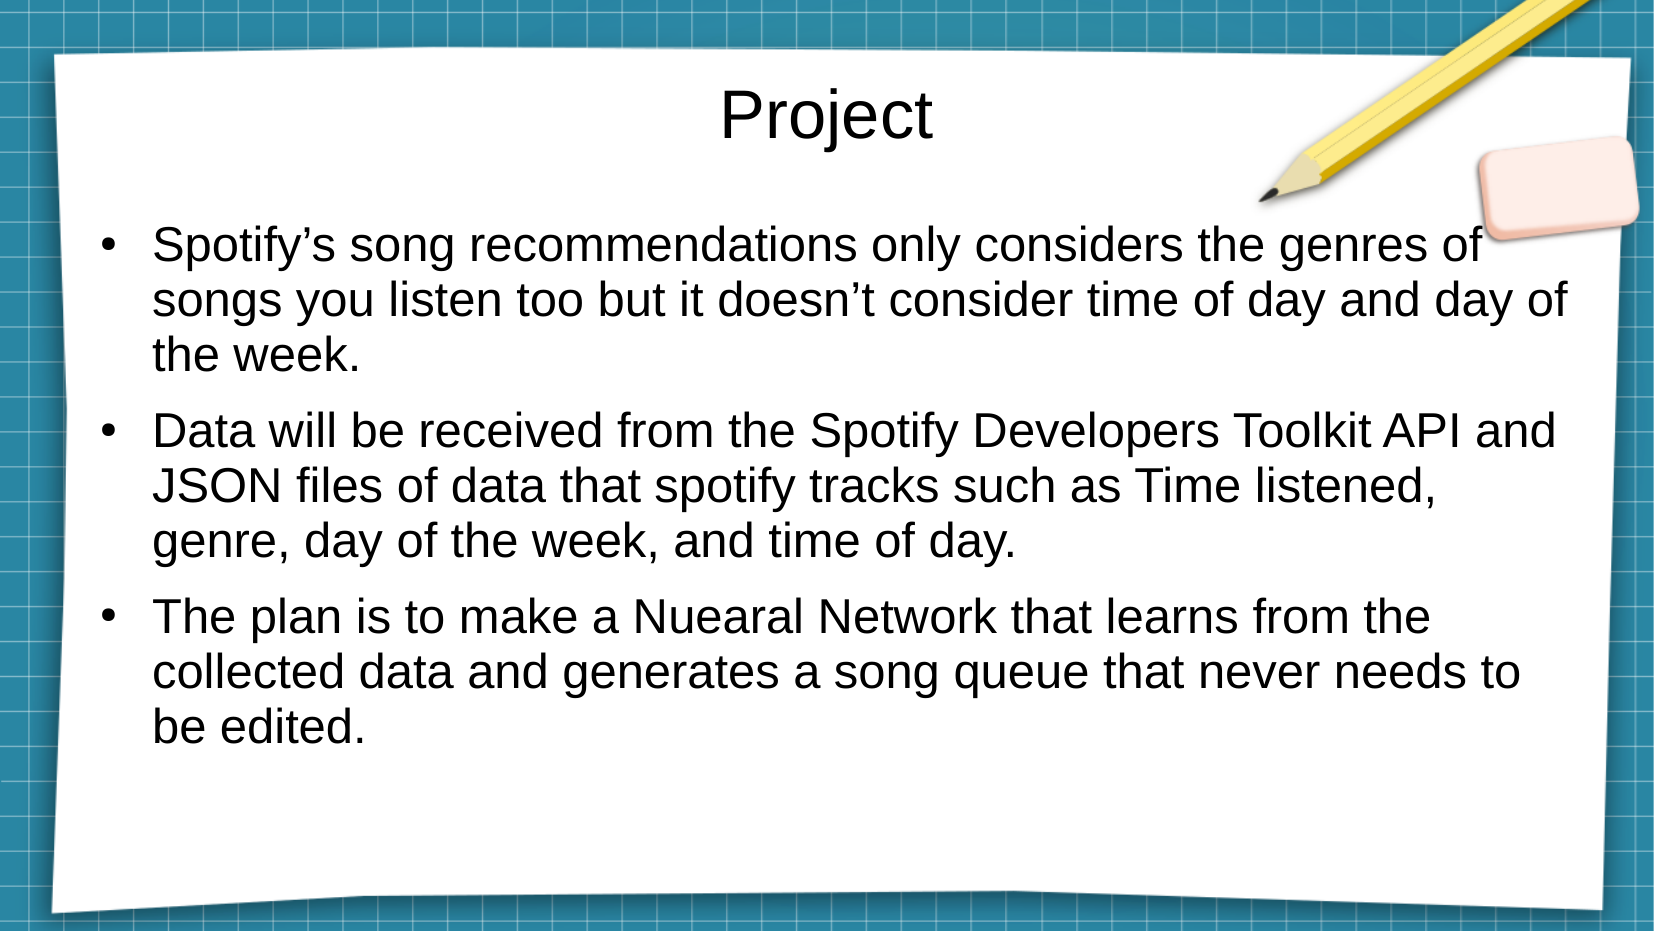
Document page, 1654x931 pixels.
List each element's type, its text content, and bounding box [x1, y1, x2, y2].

picture [0, 0, 1654, 931]
list Spotify’s song recommendations only considers the genres of songs you listen too but it doesn’t consider time of day and day of the week. Data will be received from the Spotify Developers Toolkit API and JSON files of data that spotify tracks such as Time listened, genre, day of the week, and time of day. The plan is to make a Nuearal Network that learns from the collected data and generates a song queue that never needs to be edited. [82, 217, 1571, 758]
title Project [82, 37, 1571, 193]
